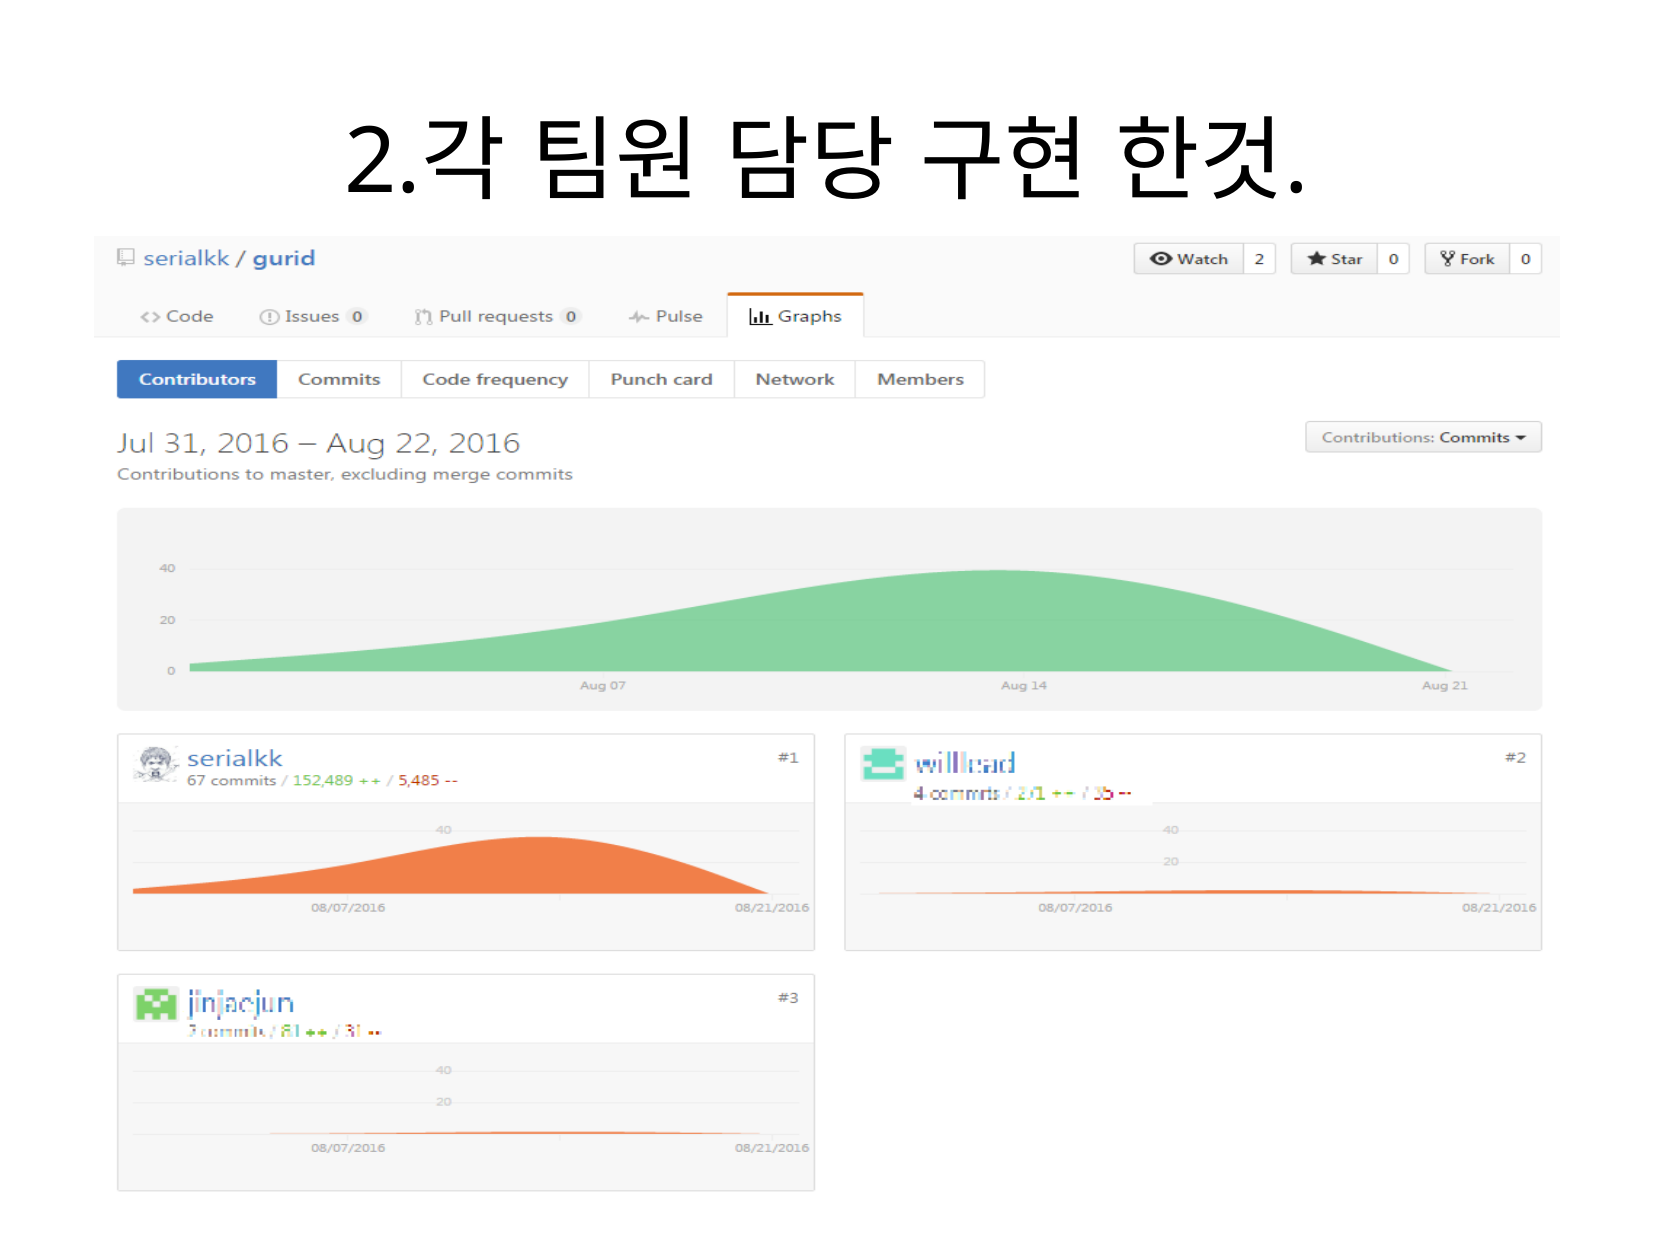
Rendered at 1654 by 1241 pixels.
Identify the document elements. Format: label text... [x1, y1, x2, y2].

title 2.각 팀원 담당 구현 한것. [82, 49, 1571, 257]
picture [94, 236, 1560, 1205]
